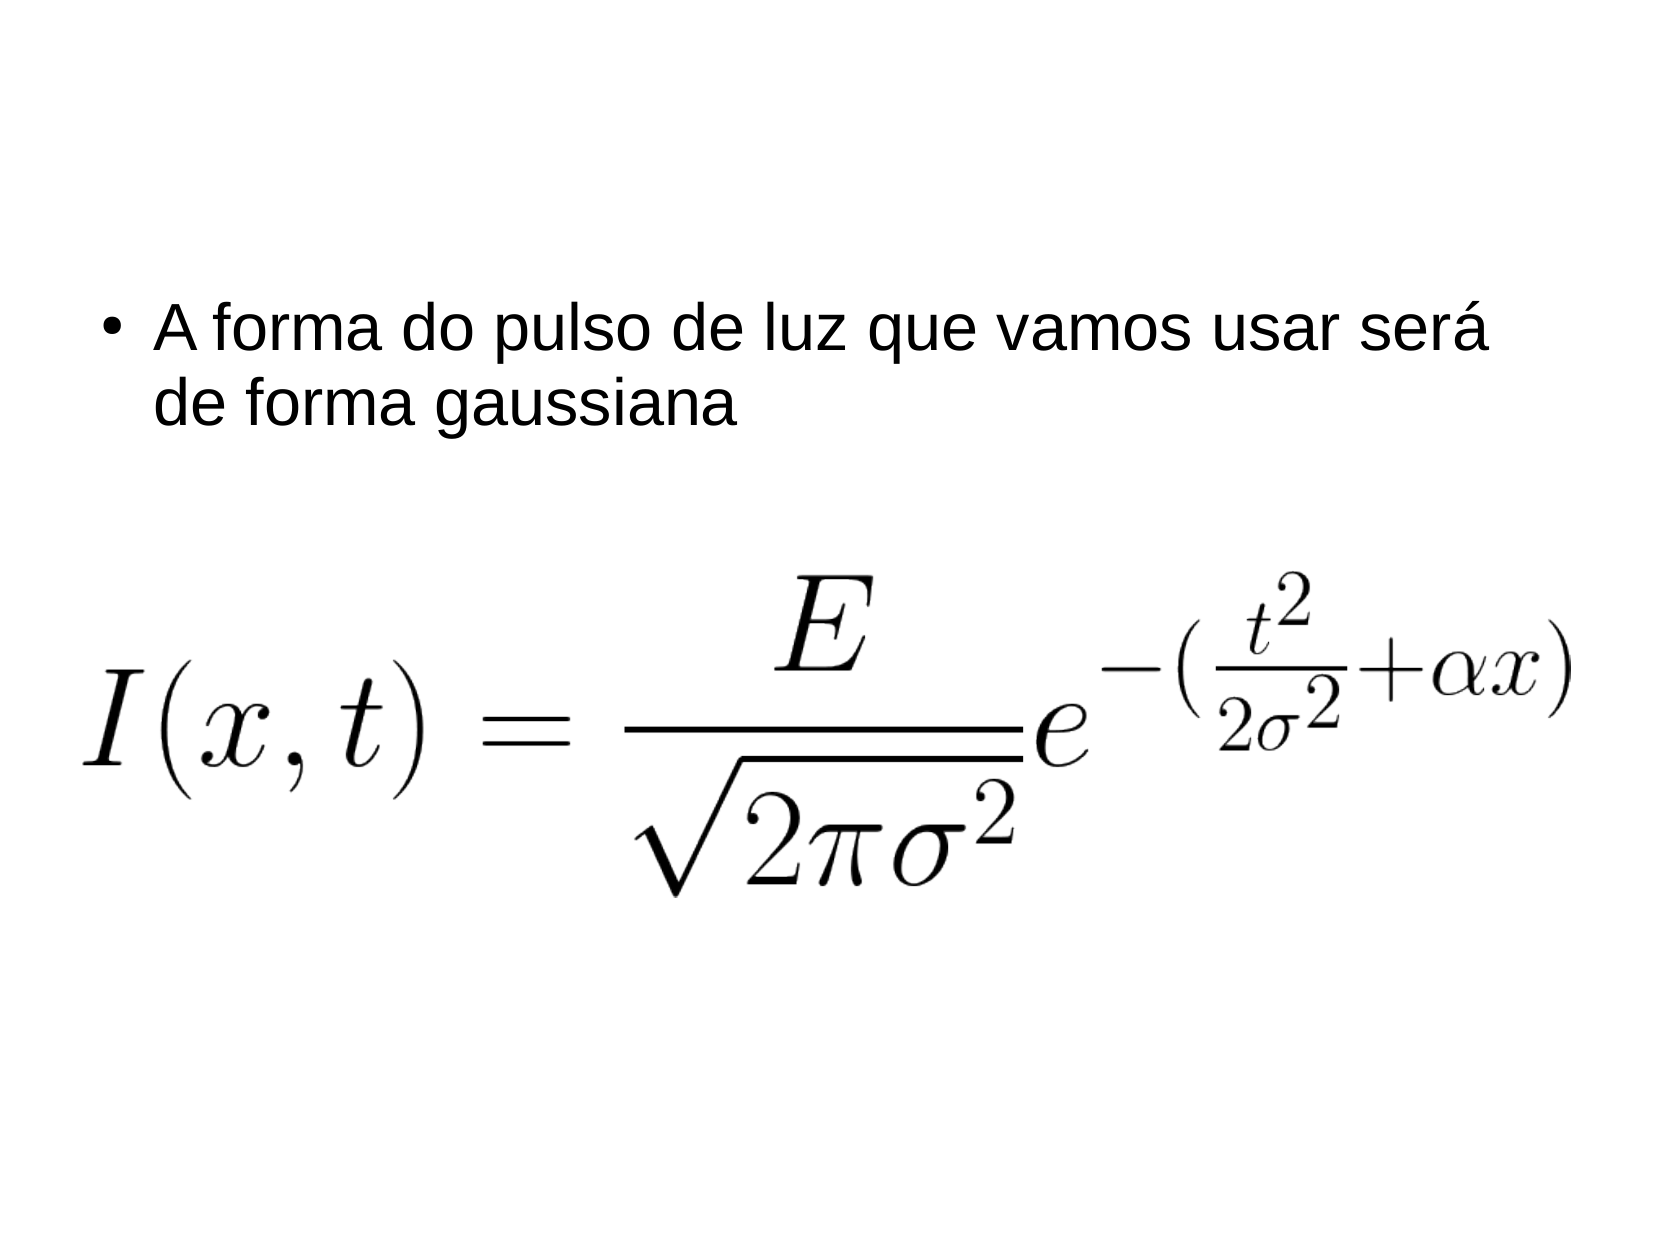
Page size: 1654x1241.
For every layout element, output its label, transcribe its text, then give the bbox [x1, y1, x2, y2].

picture [82, 570, 1571, 898]
list A forma do pulso de luz que vamos usar será de forma gaussiana [82, 290, 1571, 570]
